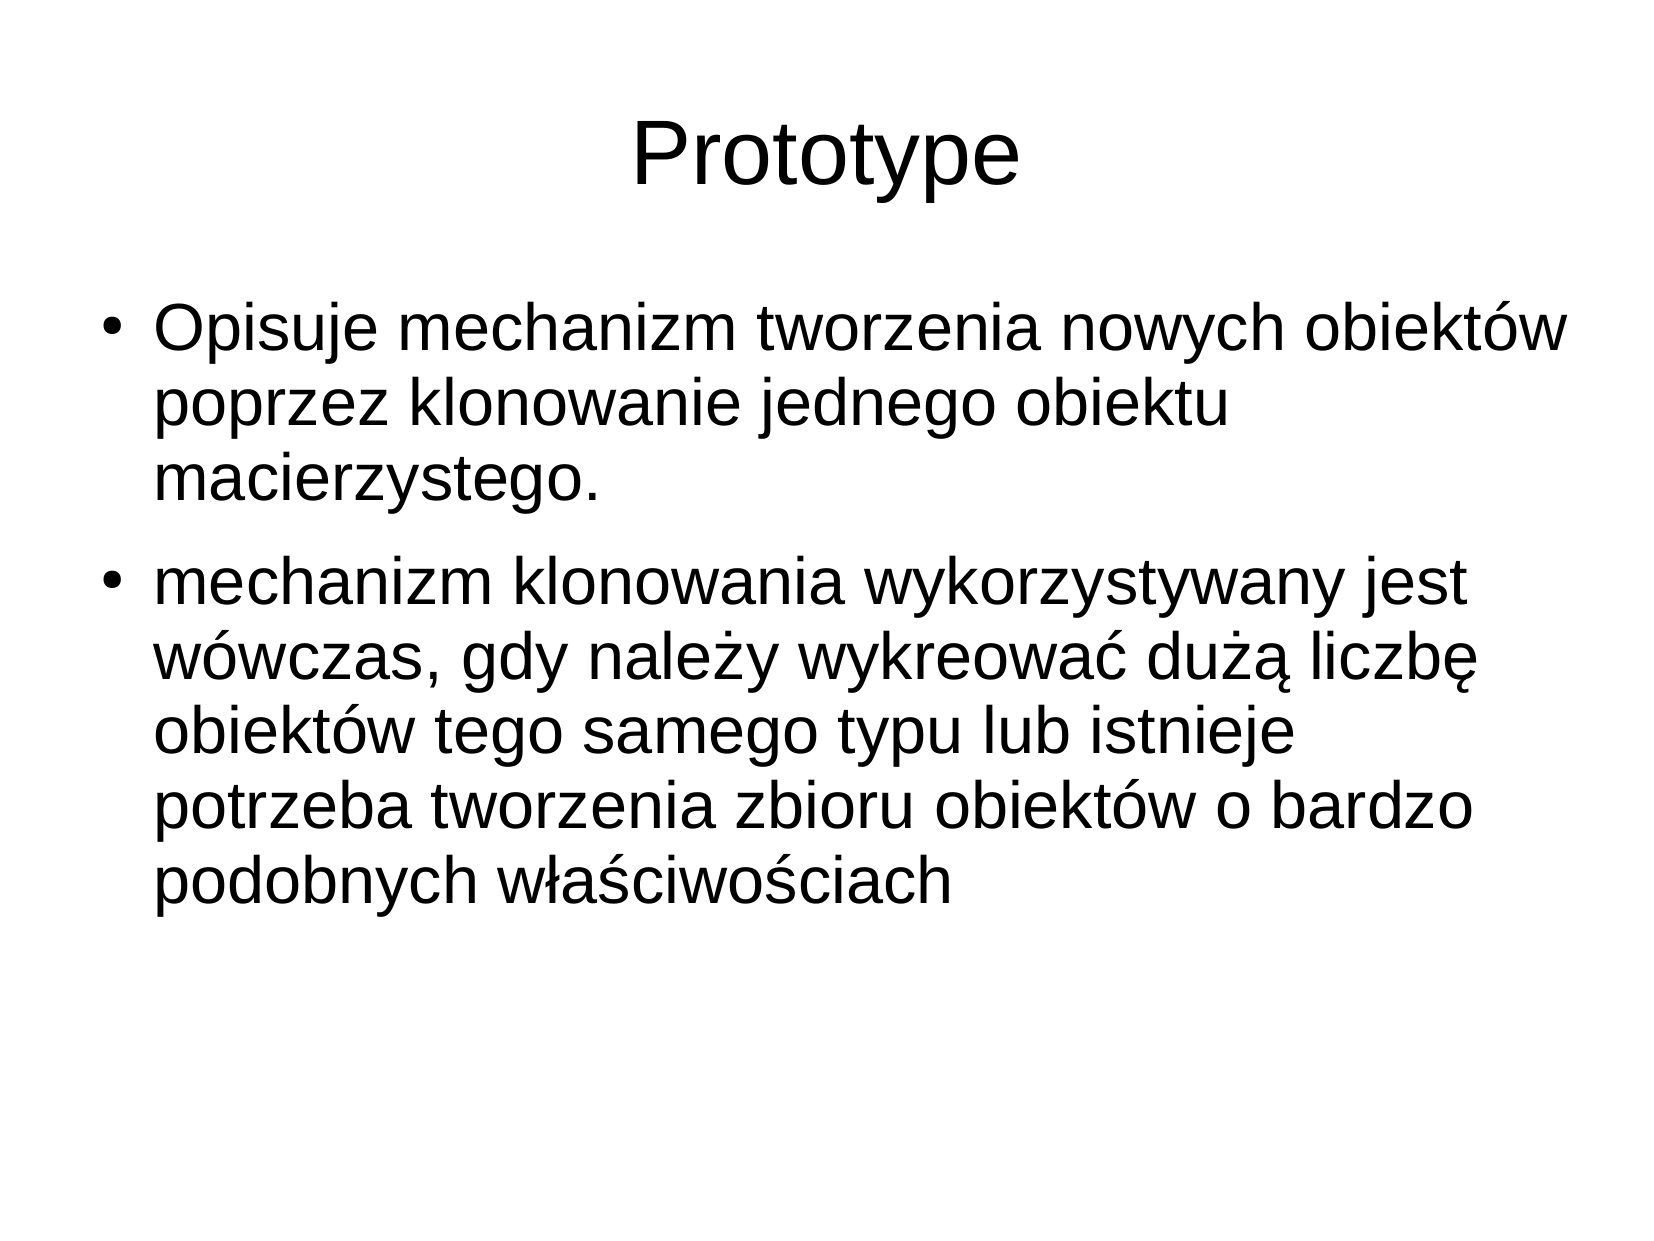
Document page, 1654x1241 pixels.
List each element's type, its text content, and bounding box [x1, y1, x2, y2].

list Opisuje mechanizm tworzenia nowych obiektów poprzez klonowanie jednego obiektu macierzystego. mechanizm klonowania wykorzystywany jest wówczas, gdy należy wykreować dużą liczbę obiektów tego samego typu lub istnieje potrzeba tworzenia zbioru obiektów o bardzo podobnych właściwościach [82, 290, 1571, 1010]
title Prototype [82, 49, 1571, 257]
